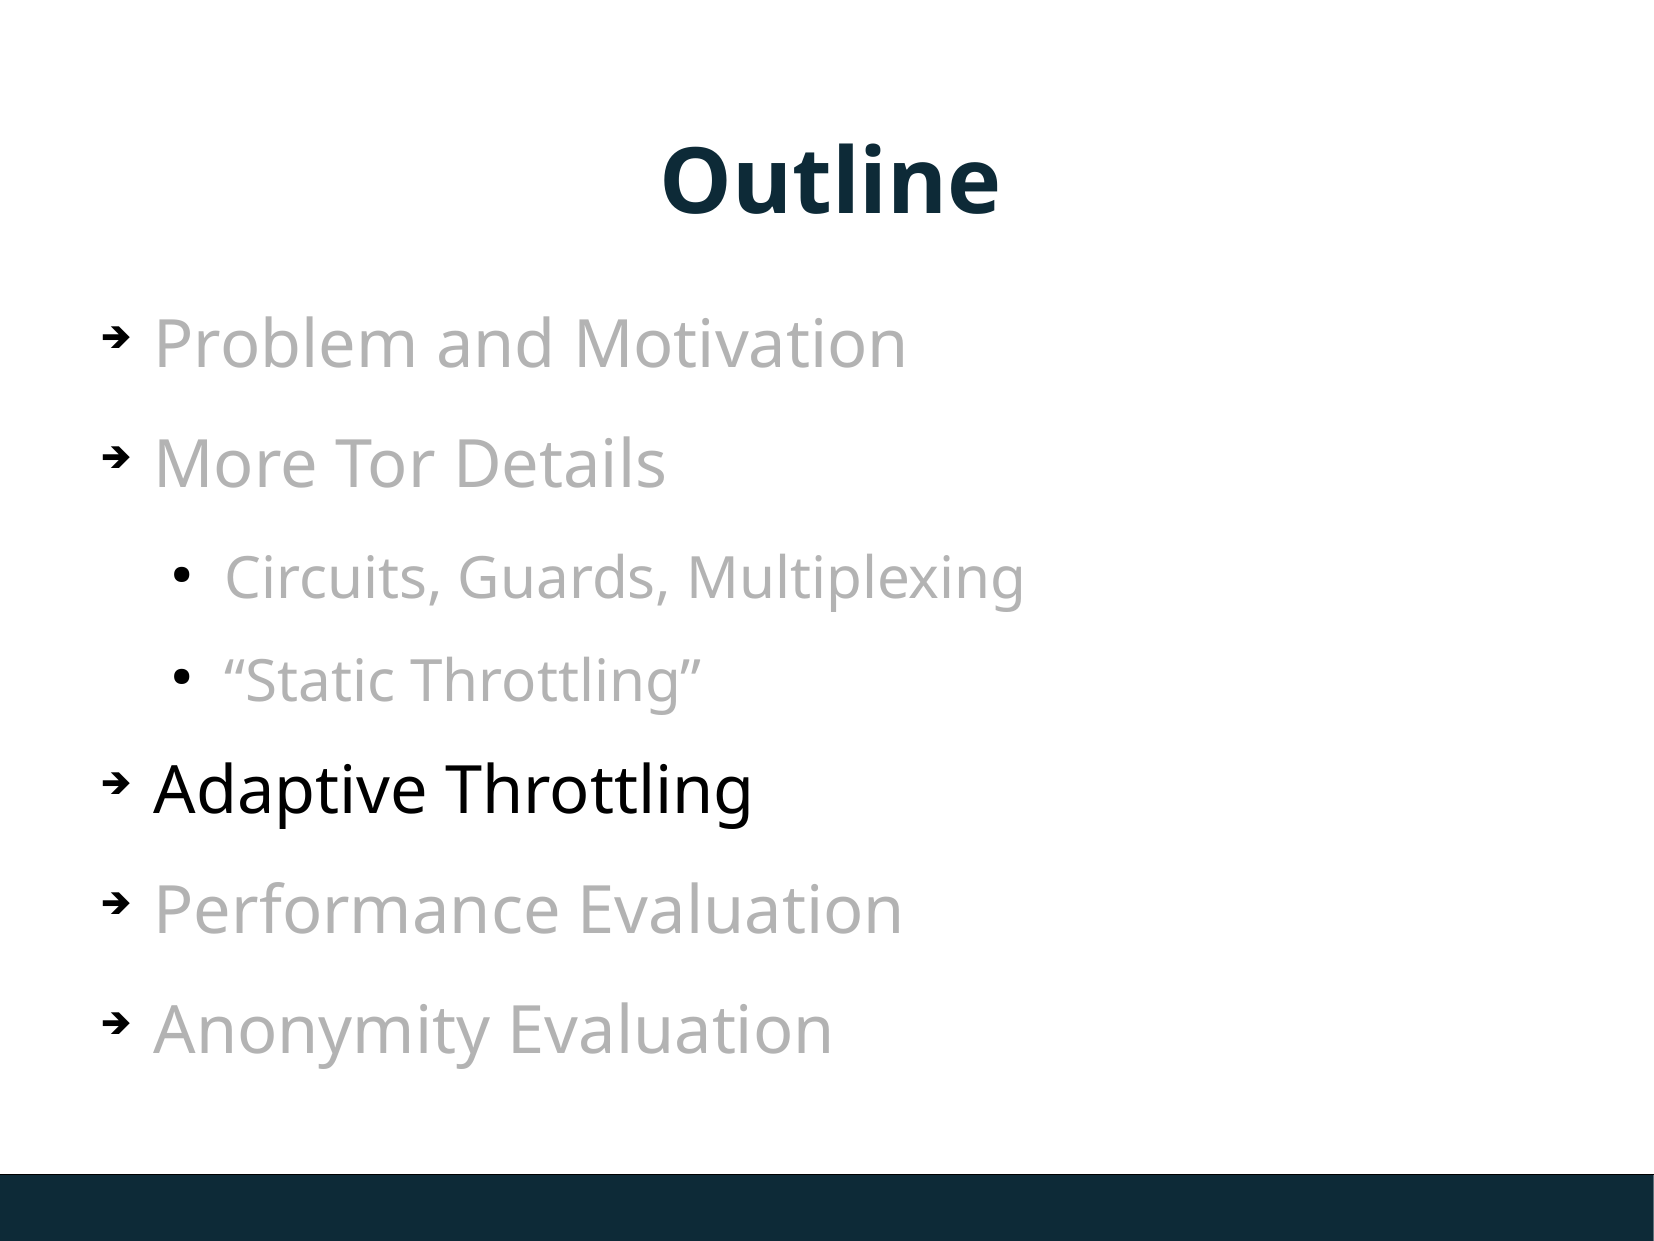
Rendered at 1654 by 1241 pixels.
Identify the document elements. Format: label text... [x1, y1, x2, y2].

list Problem and Motivation More Tor Details Circuits, Guards, Multiplexing “Static Throttling” Adaptive Throttling Performance Evaluation Anonymity Evaluation [82, 296, 1571, 1115]
title Outline [86, 74, 1575, 282]
